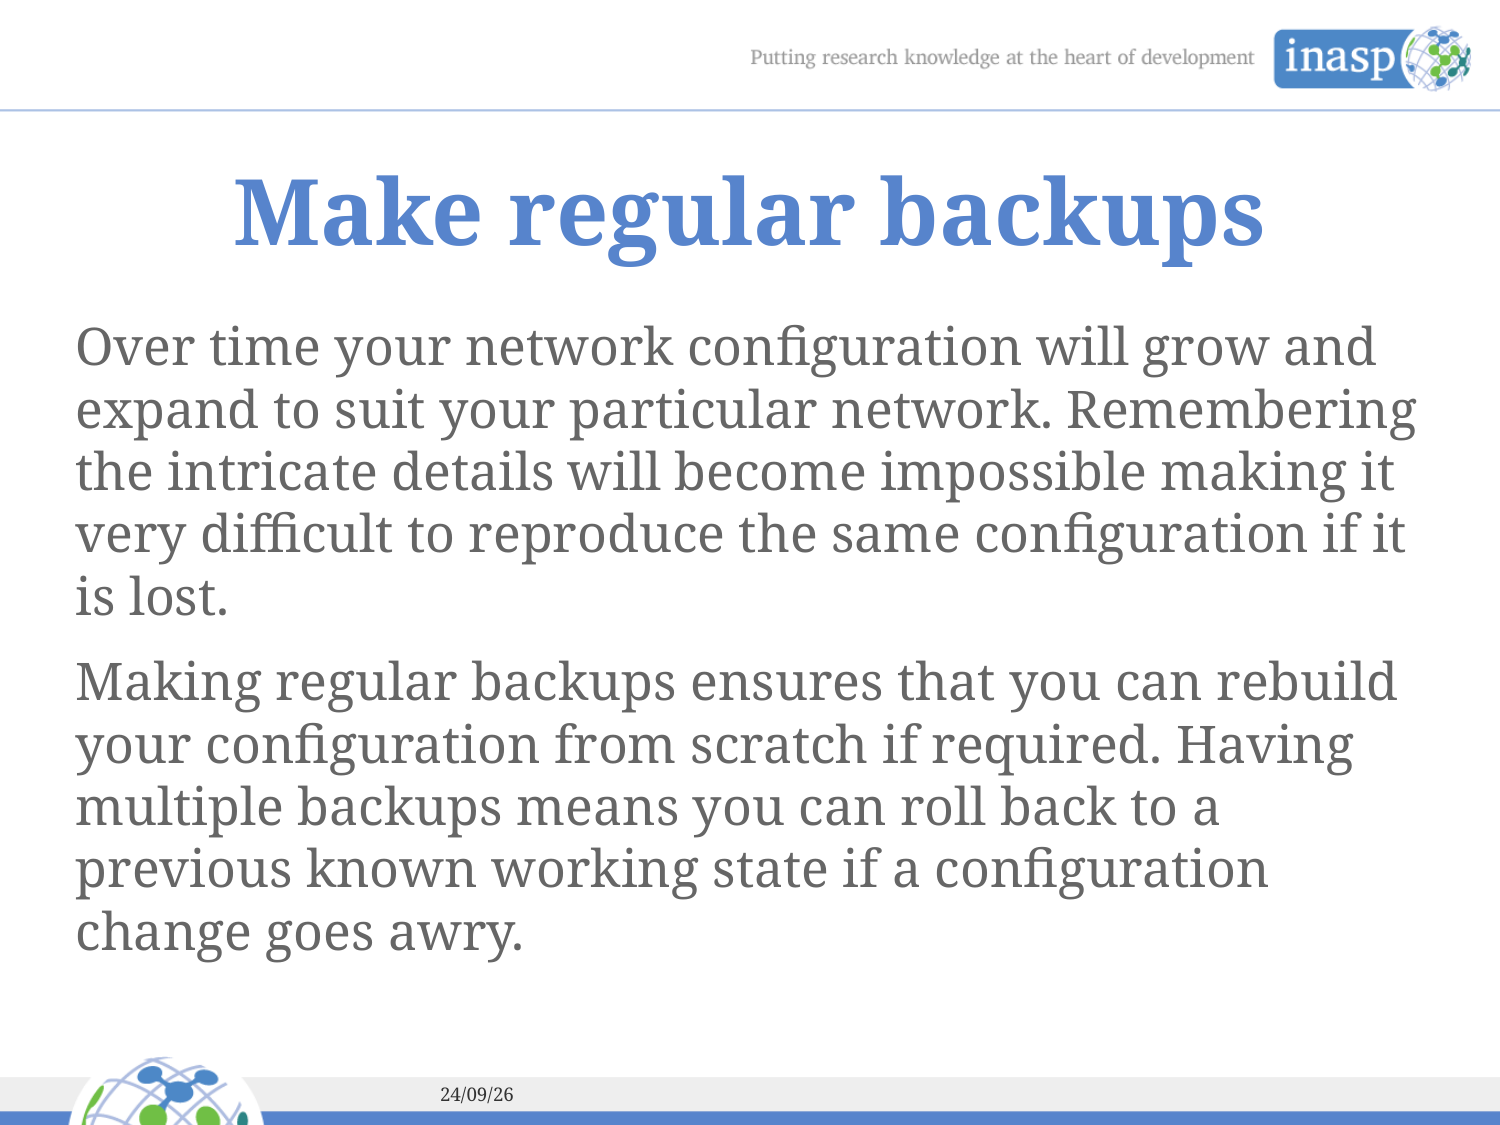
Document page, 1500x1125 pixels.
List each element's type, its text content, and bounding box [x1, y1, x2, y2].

list Over time your network configuration will grow and expand to suit your particular network. Remembering the intricate details will become impossible making it very difficult to reproduce the same configuration if it is lost. Making regular backups ensures that you can rebuild your configuration from scratch if required. Having multiple backups means you can roll back to a previous known working state if a configuration change goes awry. [75, 313, 1426, 967]
title Make regular backups [75, 129, 1426, 313]
picture [0, 0, 1500, 1125]
